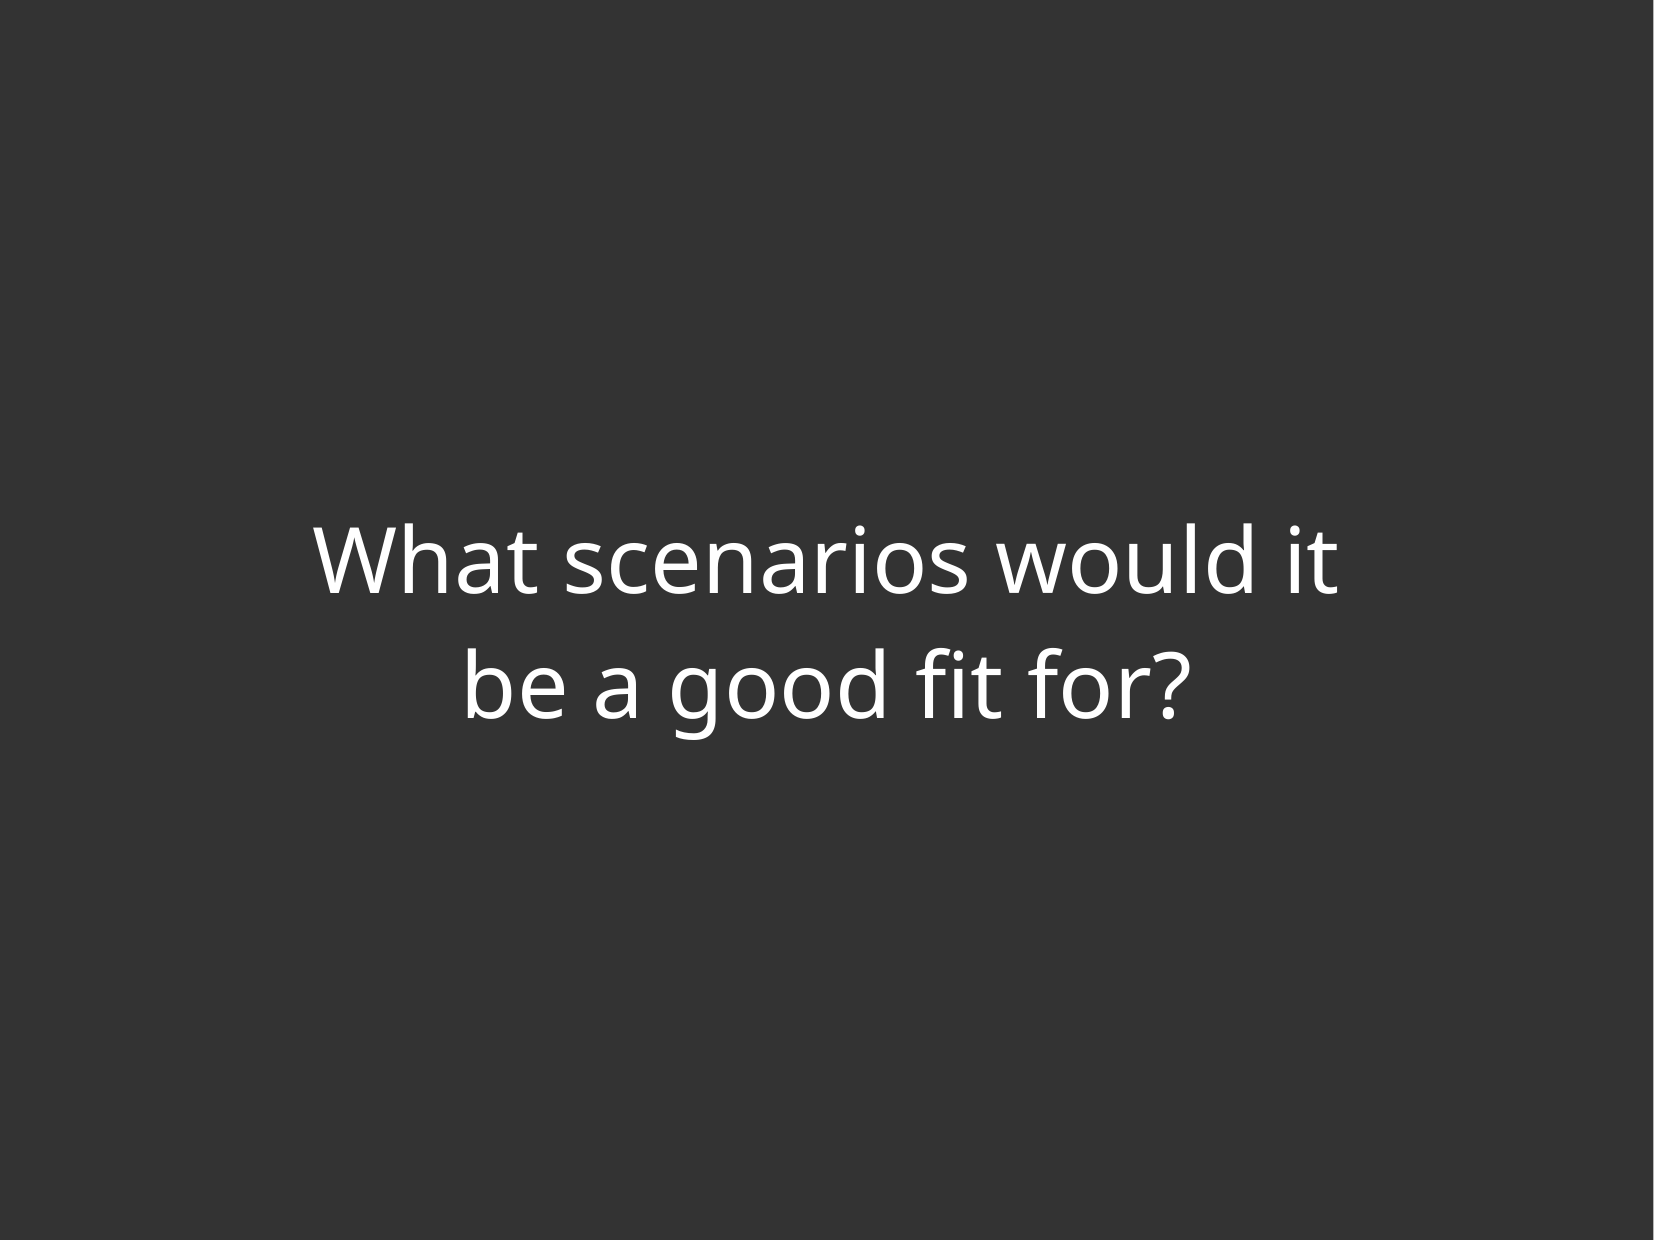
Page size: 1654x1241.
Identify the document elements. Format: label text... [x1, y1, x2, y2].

subtitle What scenarios would it be a good fit for? [82, 260, 1571, 980]
